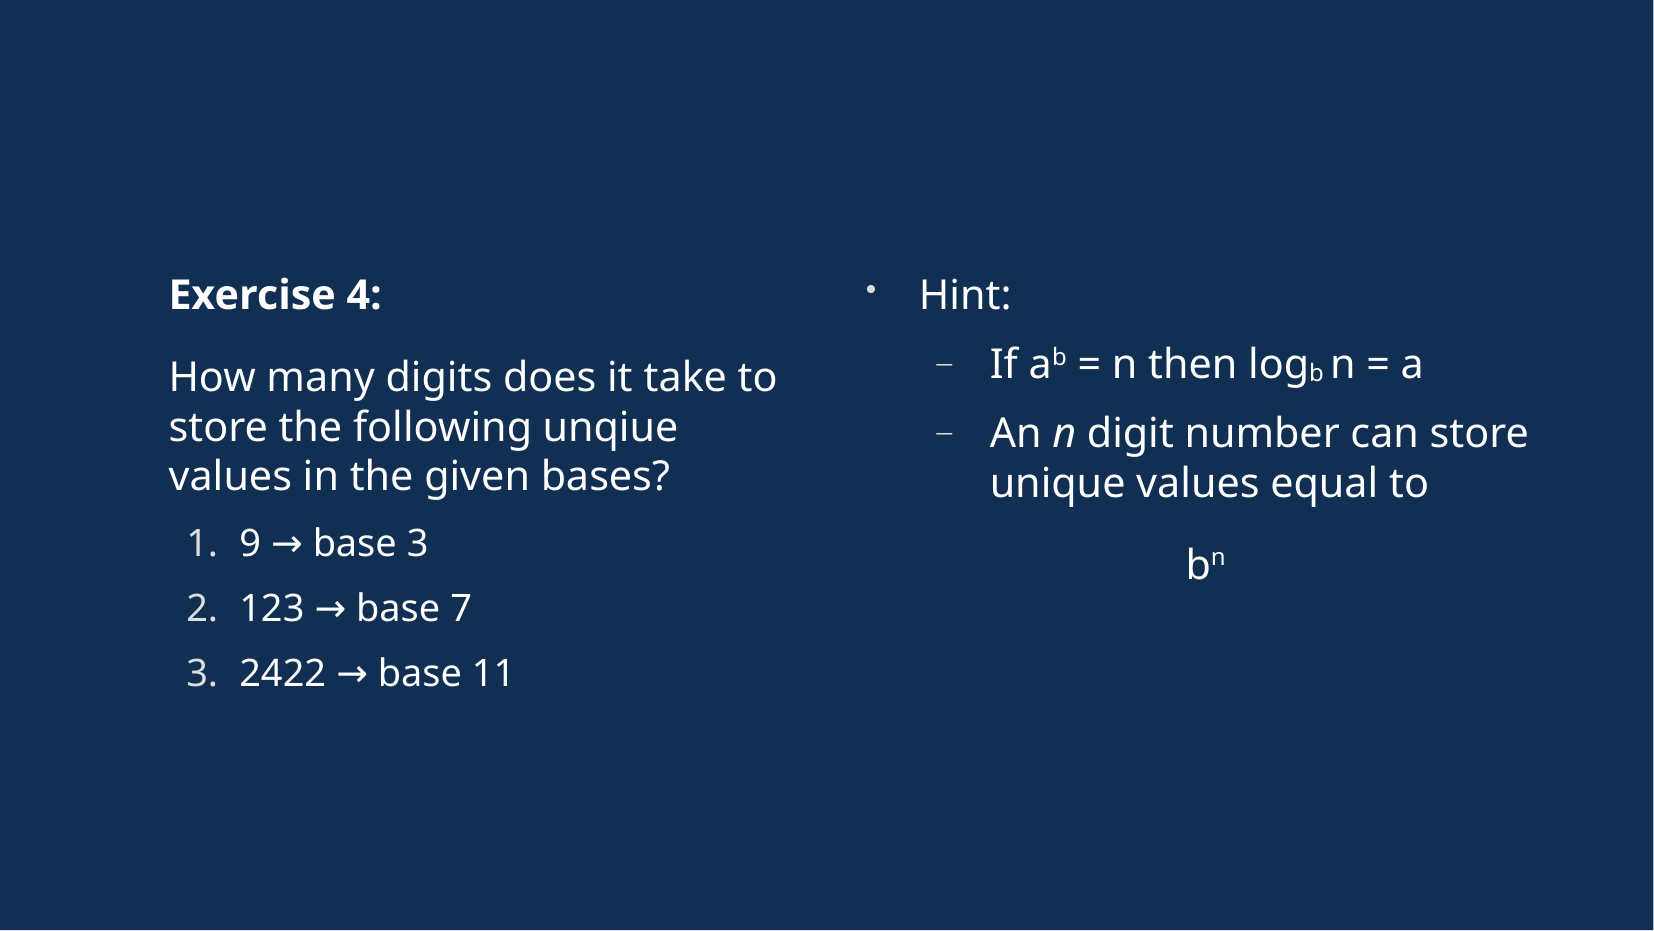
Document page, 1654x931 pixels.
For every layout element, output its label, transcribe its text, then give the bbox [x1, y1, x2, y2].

list Hint: If ab = n then logb n = a An n digit number can store unique values equal to bn [848, 268, 1563, 806]
list Exercise 4: How many digits does it take to store the following unqiue values in the given bases? 9 → base 3 123 → base 7 2422 → base 11 [97, 268, 813, 806]
